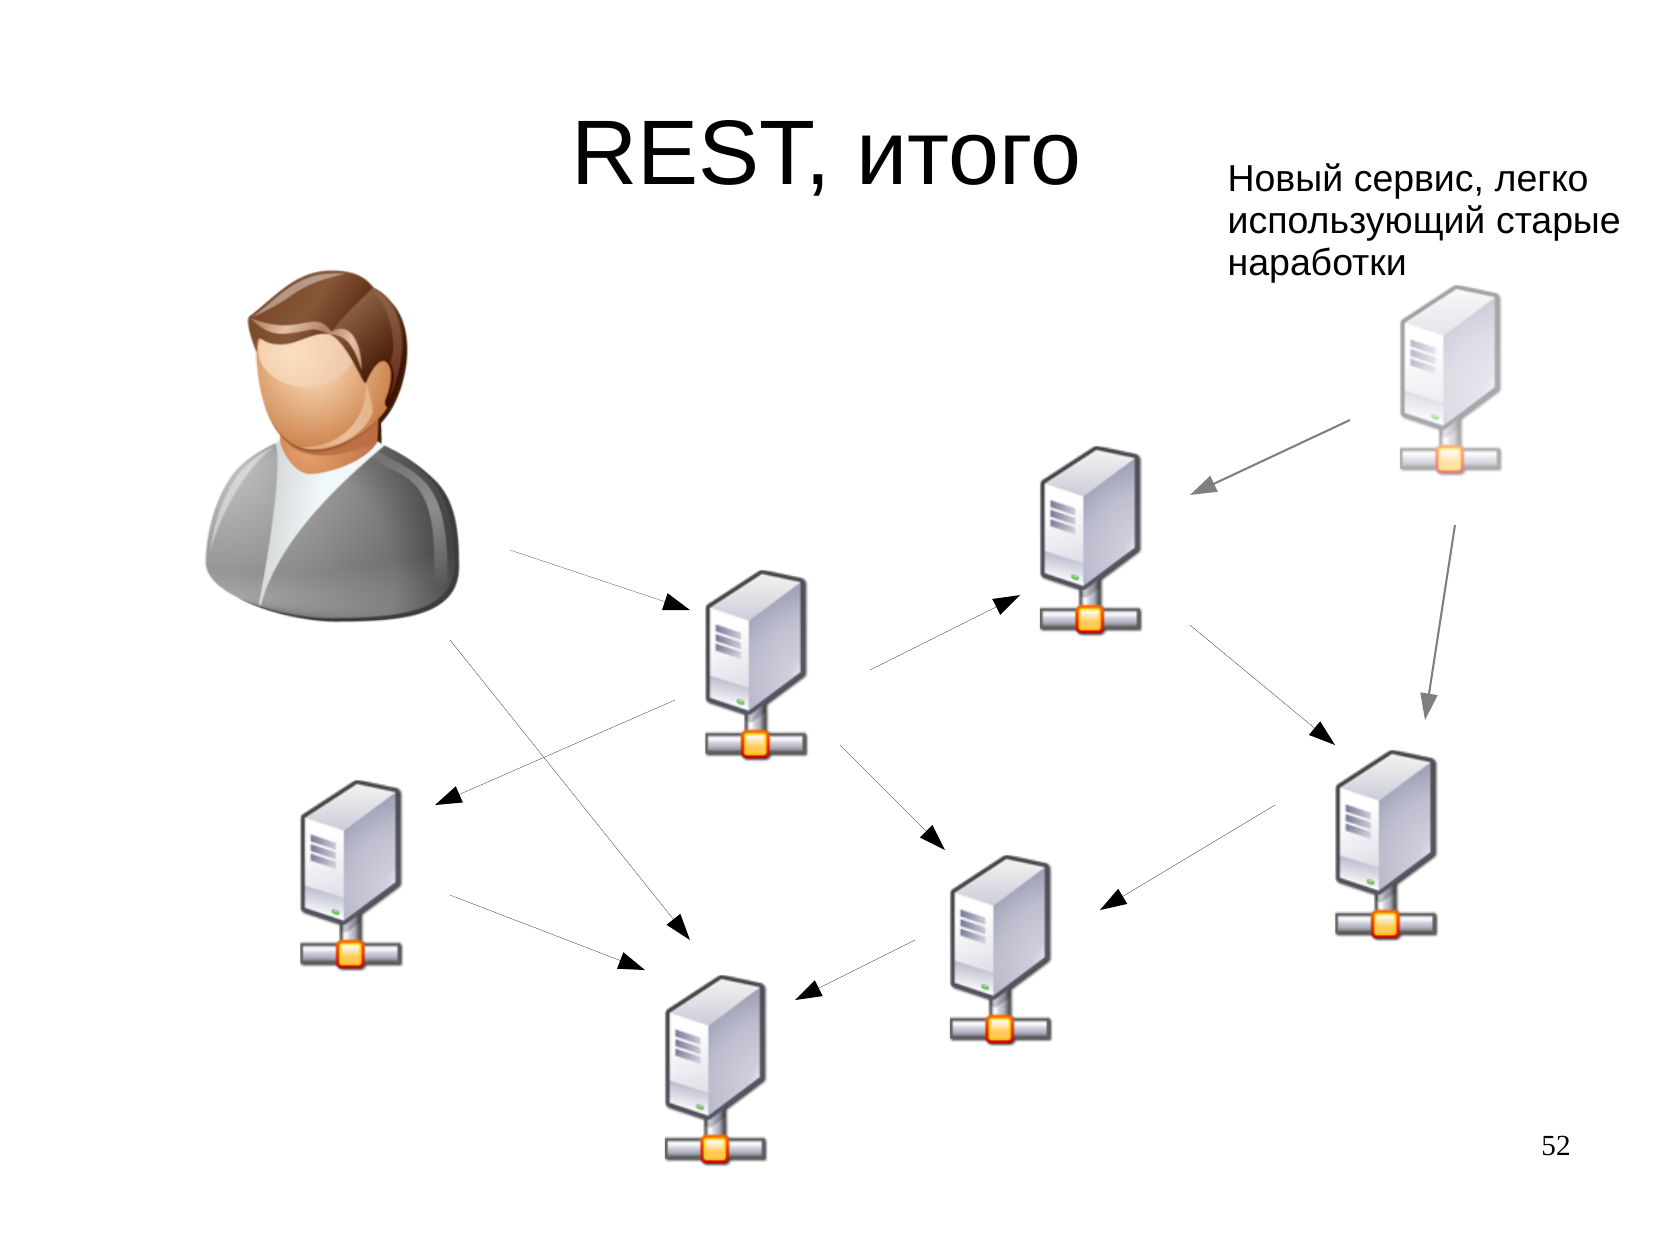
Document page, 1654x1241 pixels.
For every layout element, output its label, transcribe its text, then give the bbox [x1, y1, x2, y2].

title REST, итого [82, 49, 1571, 257]
picture [1350, 291, 1550, 481]
picture [990, 440, 1190, 641]
picture [150, 264, 511, 626]
picture [655, 564, 856, 766]
picture [250, 774, 451, 976]
picture [615, 969, 815, 1171]
text_box Новый сервис, легко использующий старые наработки [1212, 150, 1636, 291]
picture [1285, 744, 1486, 946]
picture [900, 849, 1100, 1051]
